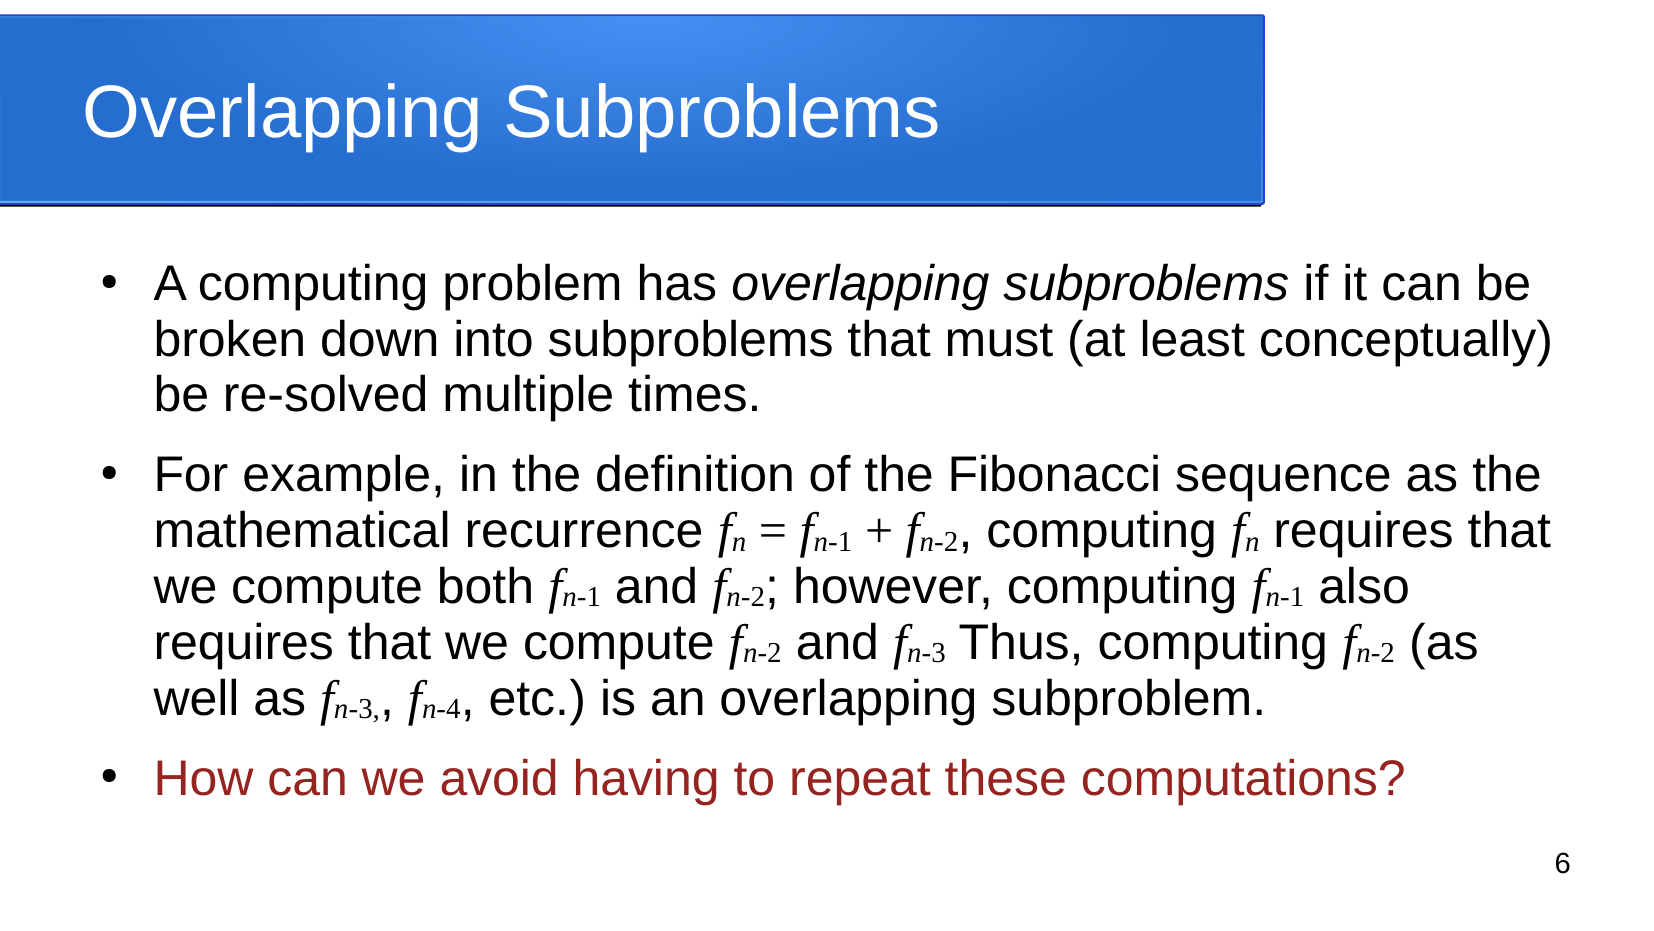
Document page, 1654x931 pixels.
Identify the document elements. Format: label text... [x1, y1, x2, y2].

list A computing problem has overlapping subproblems if it can be broken down into subproblems that must (at least conceptually) be re-solved multiple times. For example, in the definition of the Fibonacci sequence as the mathematical recurrence fn = fn-1 + fn-2, computing fn requires that we compute both fn-1 and fn-2; however, computing fn-1 also requires that we compute fn-2 and fn-3 Thus, computing fn-2 (as well as fn-3,, fn-4, etc.) is an overlapping subproblem. How can we avoid having to repeat these computations? [82, 255, 1571, 837]
title Overlapping Subproblems [82, 35, 1235, 189]
